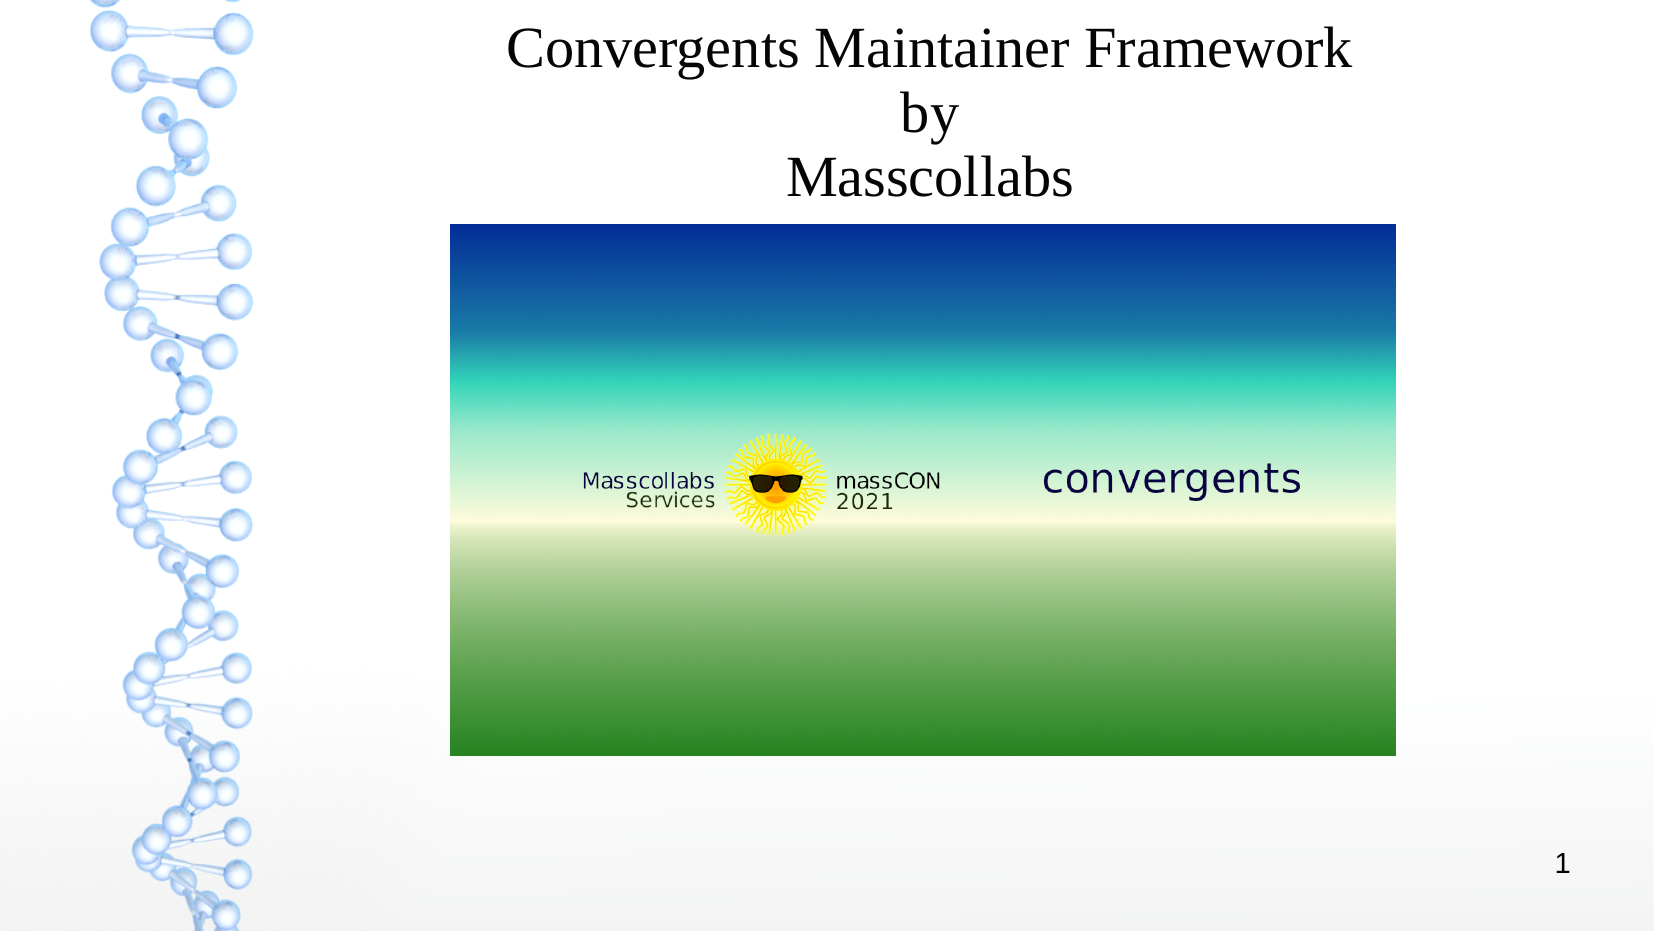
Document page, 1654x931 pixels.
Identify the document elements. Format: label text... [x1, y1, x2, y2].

picture [0, 0, 1654, 931]
title Convergents Maintainer Framework by Masscollabs [265, 15, 1595, 210]
